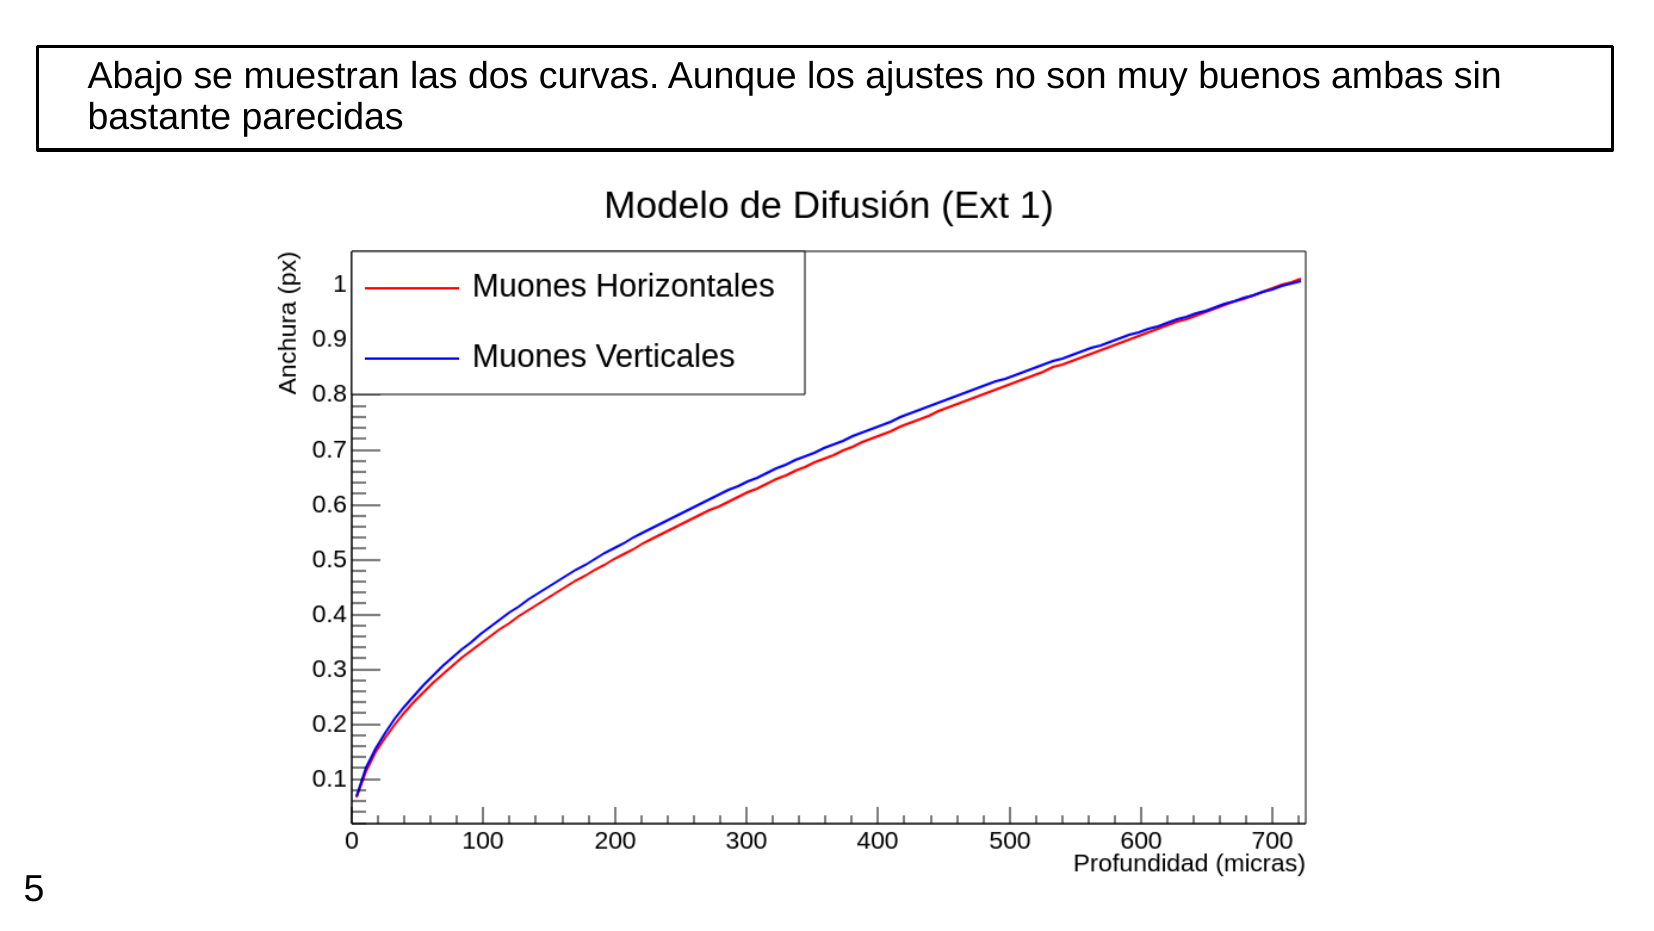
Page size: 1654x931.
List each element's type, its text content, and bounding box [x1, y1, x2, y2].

text_box <number> [8, 860, 638, 931]
picture [266, 187, 1313, 881]
text_box Abajo se muestran las dos curvas. Aunque los ajustes no son muy buenos ambas sin bastante parecidas [37, 46, 1613, 151]
